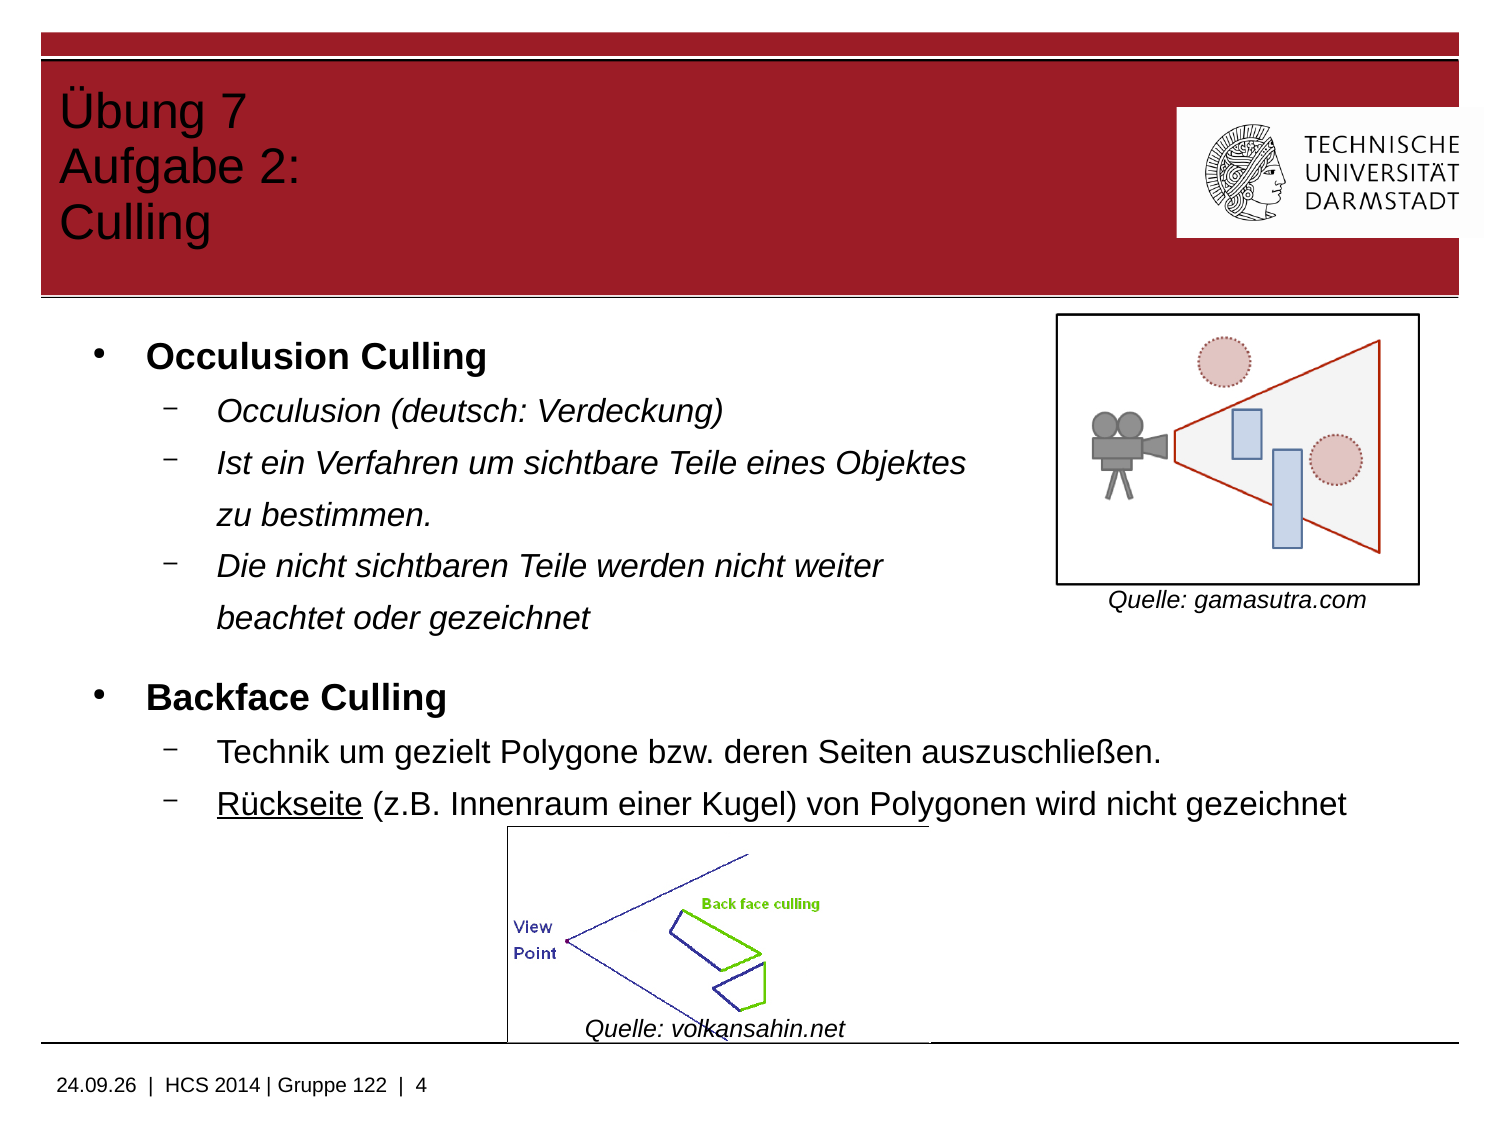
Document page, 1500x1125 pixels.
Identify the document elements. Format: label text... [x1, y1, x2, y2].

picture [507, 826, 931, 1043]
title Übung 7 Aufgabe 2: Culling [59, 82, 1150, 251]
list Occulusion Culling Occulusion (deutsch: Verdeckung) Ist ein Verfahren um sichtbare Teile eines Objektes zu bestimmen. Die nicht sichtbaren Teile werden nicht weiter beachtet oder gezeichnet Backface Culling Technik um gezielt Polygone bzw. deren Seiten auszuschließen. Rückseite (z.B. Innenraum einer Kugel) von Polygonen wird nicht gezeichnet [75, 318, 1395, 972]
picture [1176, 107, 1484, 238]
picture [1051, 307, 1424, 589]
text_box Quelle: gamasutra.com [1093, 578, 1382, 622]
text_box Quelle: volkansahin.net [570, 1006, 861, 1051]
